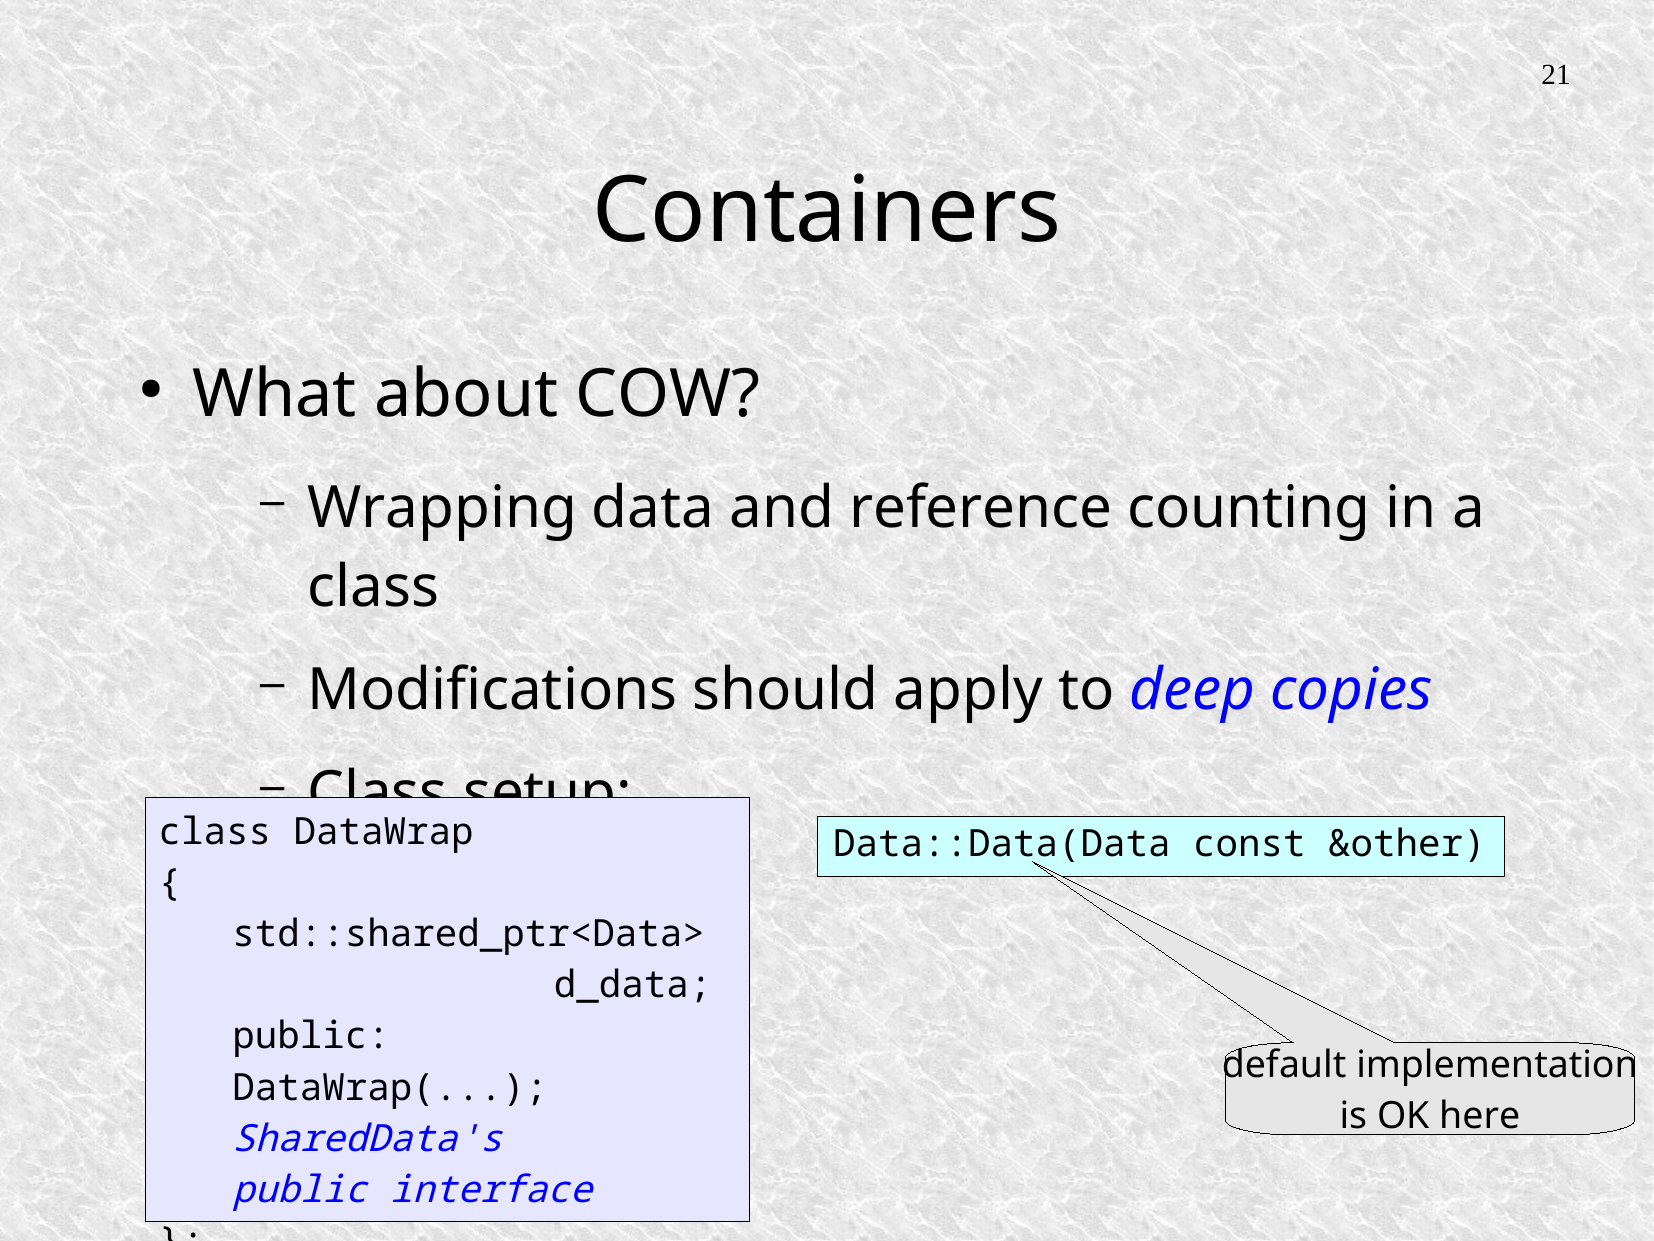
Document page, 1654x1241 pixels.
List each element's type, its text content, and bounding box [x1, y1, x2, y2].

text_box class DataWrap { std::shared_ptr<Data> d_data; public: DataWrap(...); SharedData's public interface }; [158, 804, 734, 1241]
list What about COW? Wrapping data and reference counting in a class Modifications should apply to deep copies Class setup: [121, 344, 1534, 1188]
title Containers [121, 102, 1534, 311]
picture [0, 0, 1654, 1241]
text_box [145, 797, 750, 1222]
text_box [1486, 816, 1505, 877]
text_box [817, 816, 833, 877]
text_box default implementation is OK here [1032, 861, 1635, 1135]
text_box Data::Data(Data const &other) [833, 816, 1486, 904]
